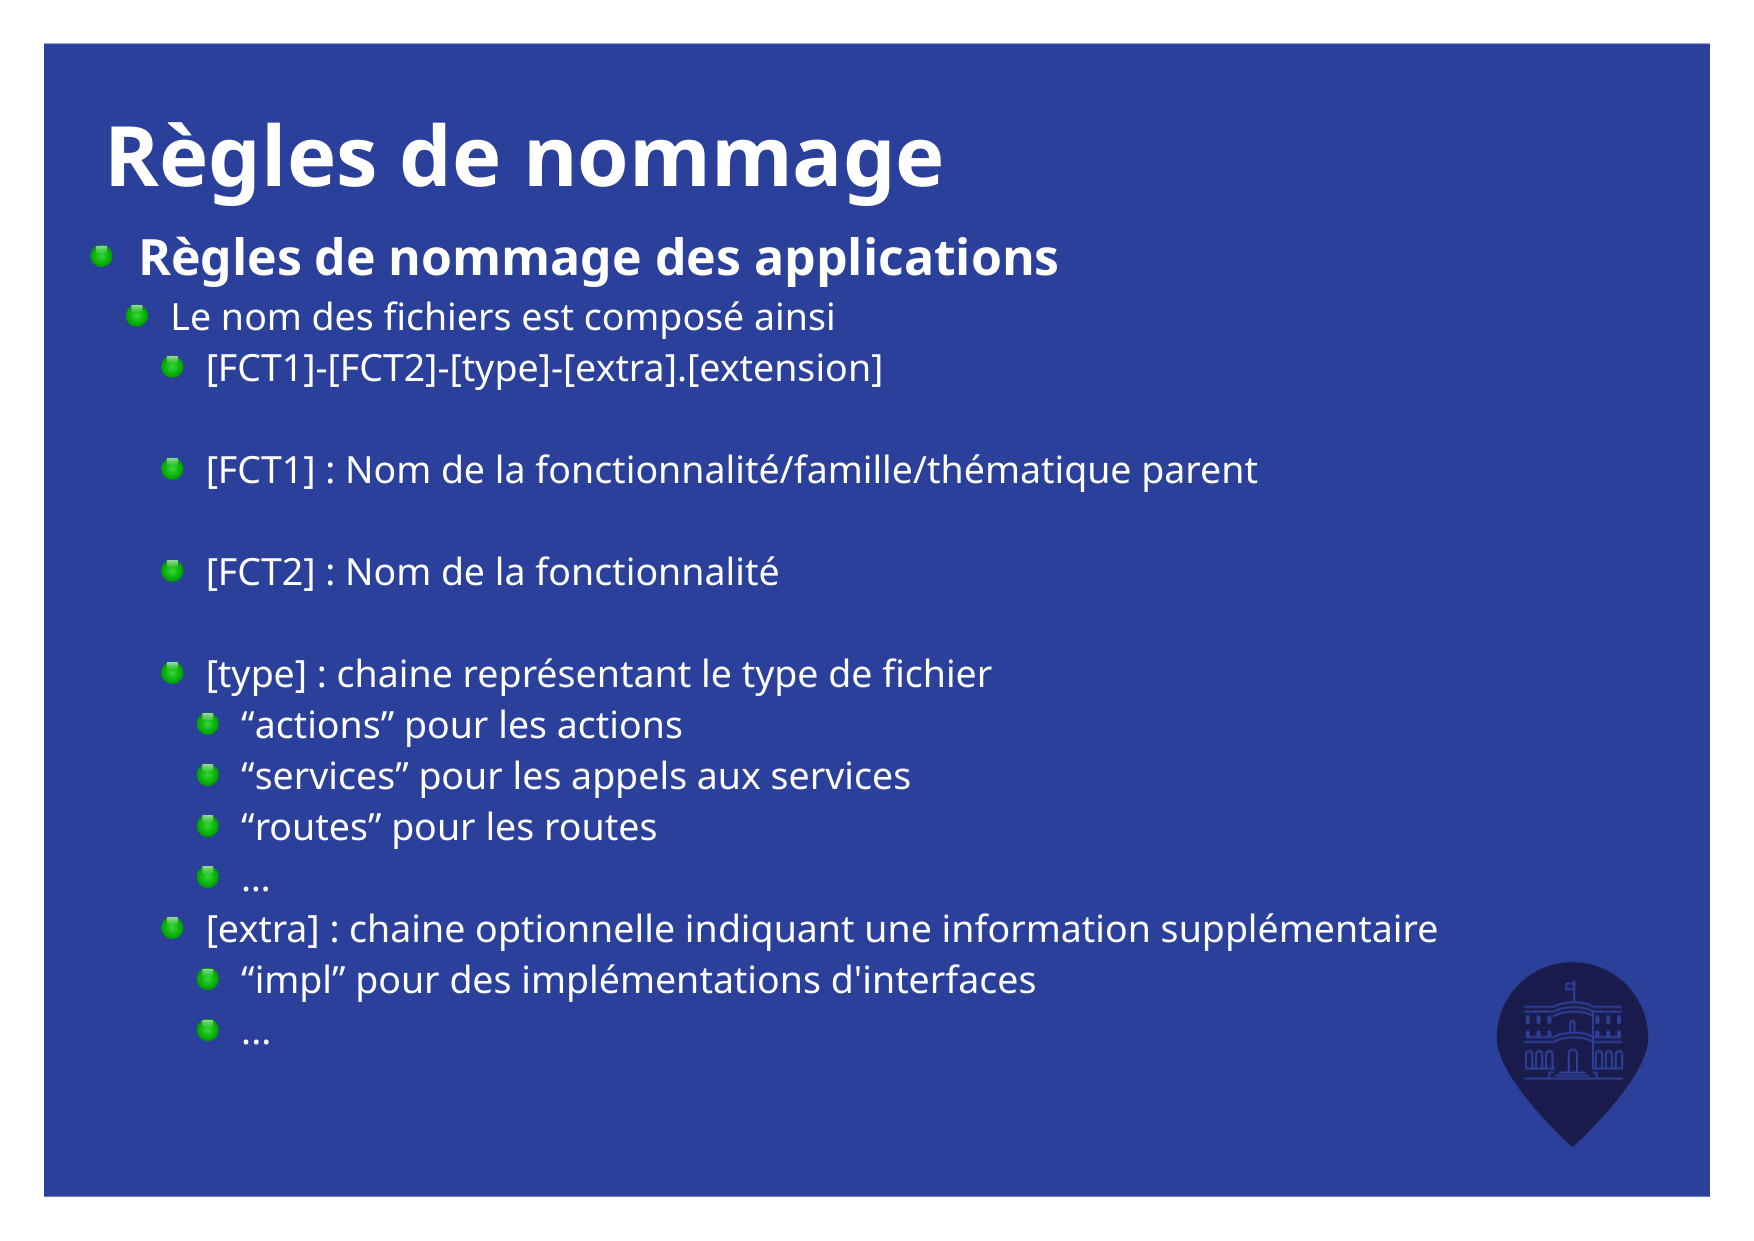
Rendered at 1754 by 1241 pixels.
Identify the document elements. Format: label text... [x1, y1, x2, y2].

title Règles de nommage [87, 49, 1666, 214]
picture [0, 0, 1754, 1241]
list [87, 1006, 1666, 1156]
text_box Règles de nommage des applications Le nom des fichiers est composé ainsi [FCT1]-[FCT2]-[type]-[extra].[extension] [FCT1] : Nom de la fonctionnalité/famille/thématique parent [FCT2] : Nom de la fonctionnalité [type] : chaine représentant le type de fichier “actions” pour les actions “services” pour les appels aux services “routes” pour les routes … [extra] : chaine optionnelle indiquant une information supplémentaire “impl” pour des implémentations d'interfaces ... [75, 214, 1688, 1006]
